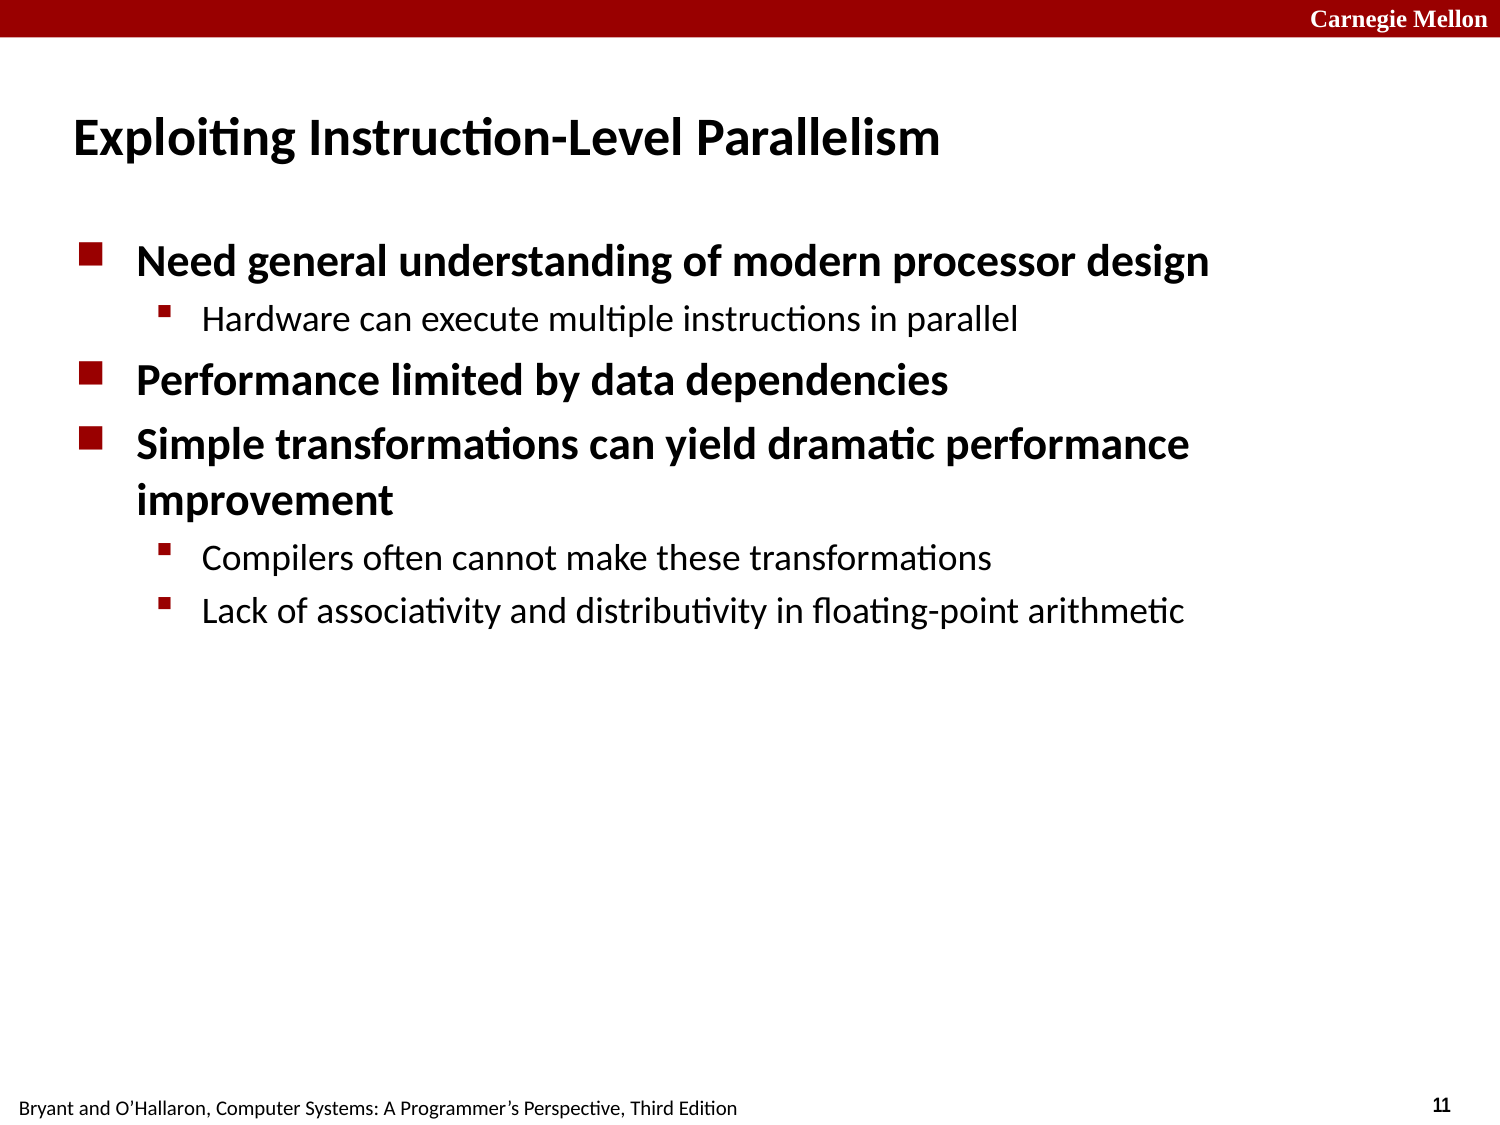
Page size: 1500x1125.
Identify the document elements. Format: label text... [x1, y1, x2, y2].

list Need general understanding of modern processor design Hardware can execute multiple instructions in parallel Performance limited by data dependencies Simple transformations can yield dramatic performance improvement Compilers often cannot make these transformations Lack of associativity and distributivity in floating-point arithmetic [65, 223, 1361, 1040]
title Exploiting Instruction-Level Parallelism [58, 71, 1304, 197]
